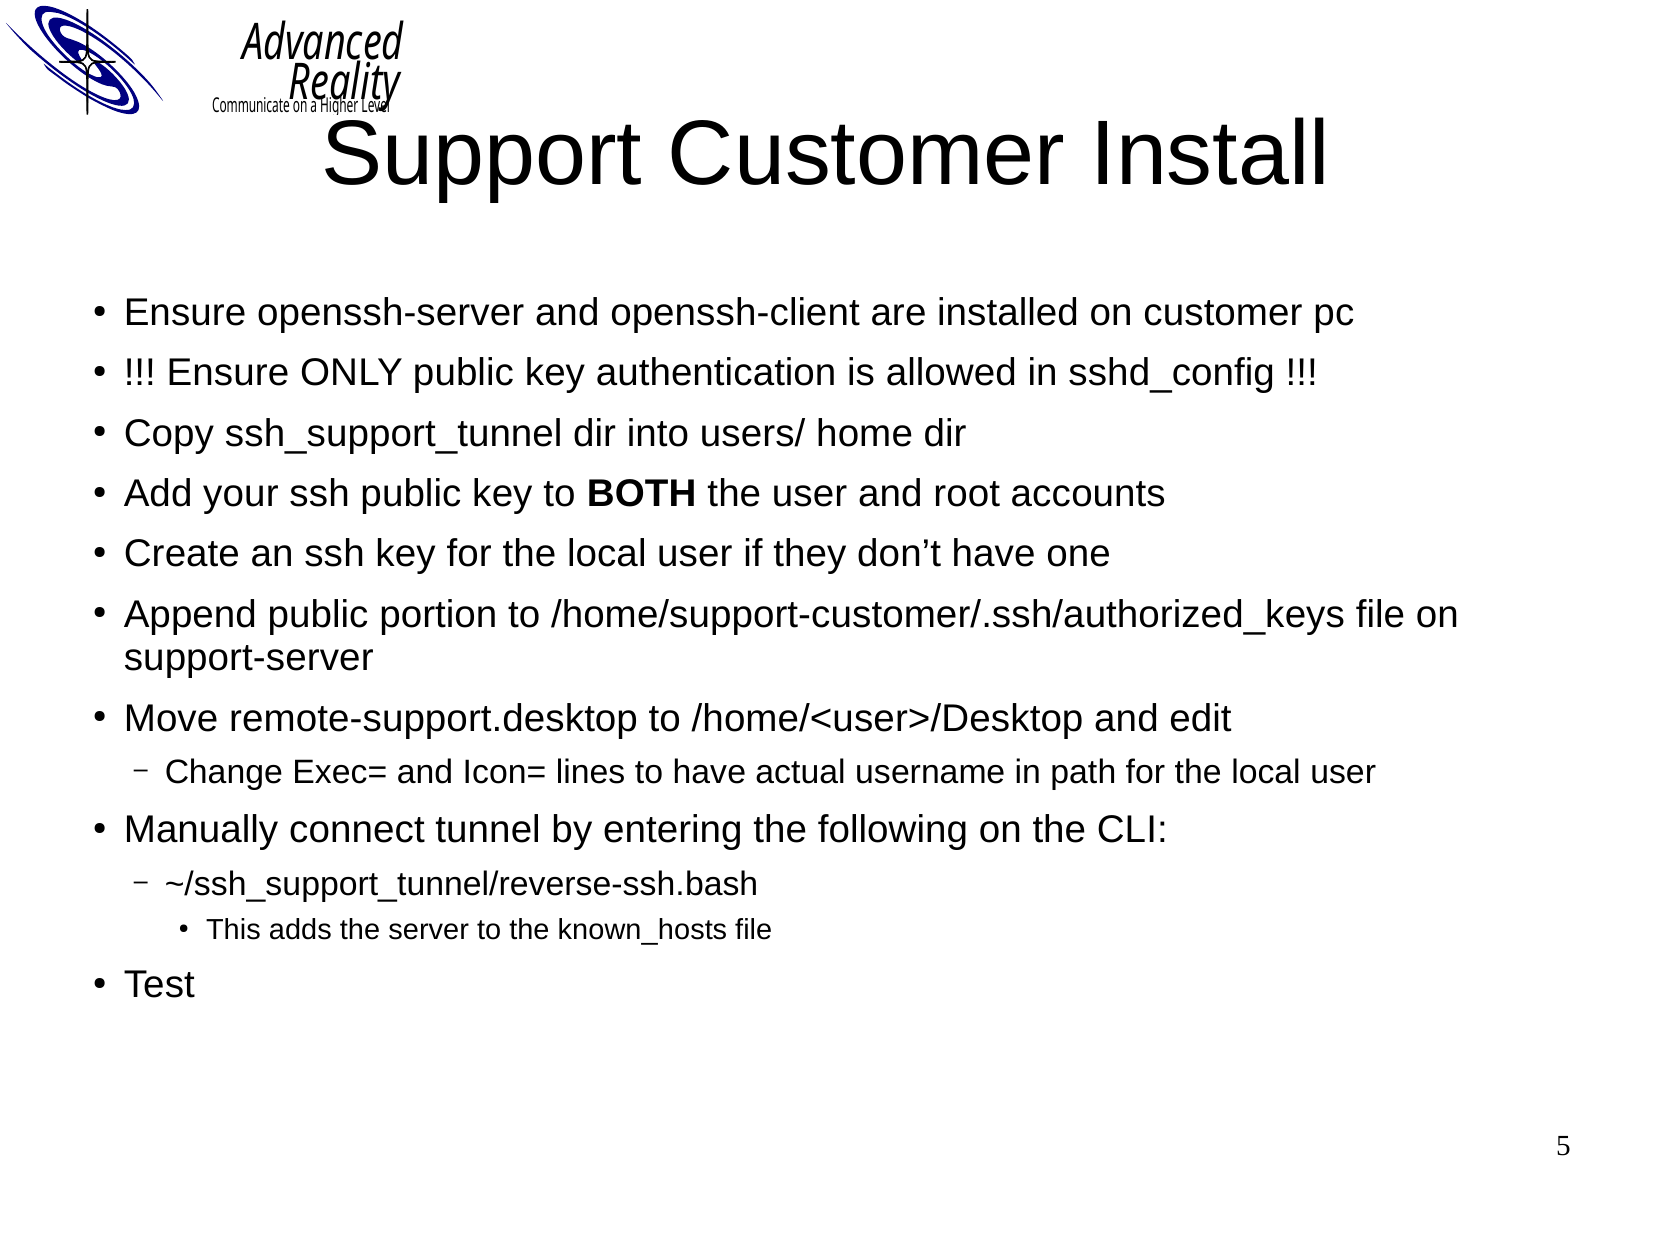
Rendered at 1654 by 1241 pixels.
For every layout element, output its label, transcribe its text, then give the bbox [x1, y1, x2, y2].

list Ensure openssh-server and openssh-client are installed on customer pc !!! Ensure ONLY public key authentication is allowed in sshd_config !!! Copy ssh_support_tunnel dir into users/ home dir Add your ssh public key to BOTH the user and root accounts Create an ssh key for the local user if they don’t have one Append public portion to /home/support-customer/.ssh/authorized_keys file on support-server Move remote-support.desktop to /home/<user>/Desktop and edit Change Exec= and Icon= lines to have actual username in path for the local user Manually connect tunnel by entering the following on the CLI: ~/ssh_support_tunnel/reverse-ssh.bash This adds the server to the known_hosts file Test [82, 290, 1571, 1010]
title Support Customer Install [82, 49, 1571, 257]
